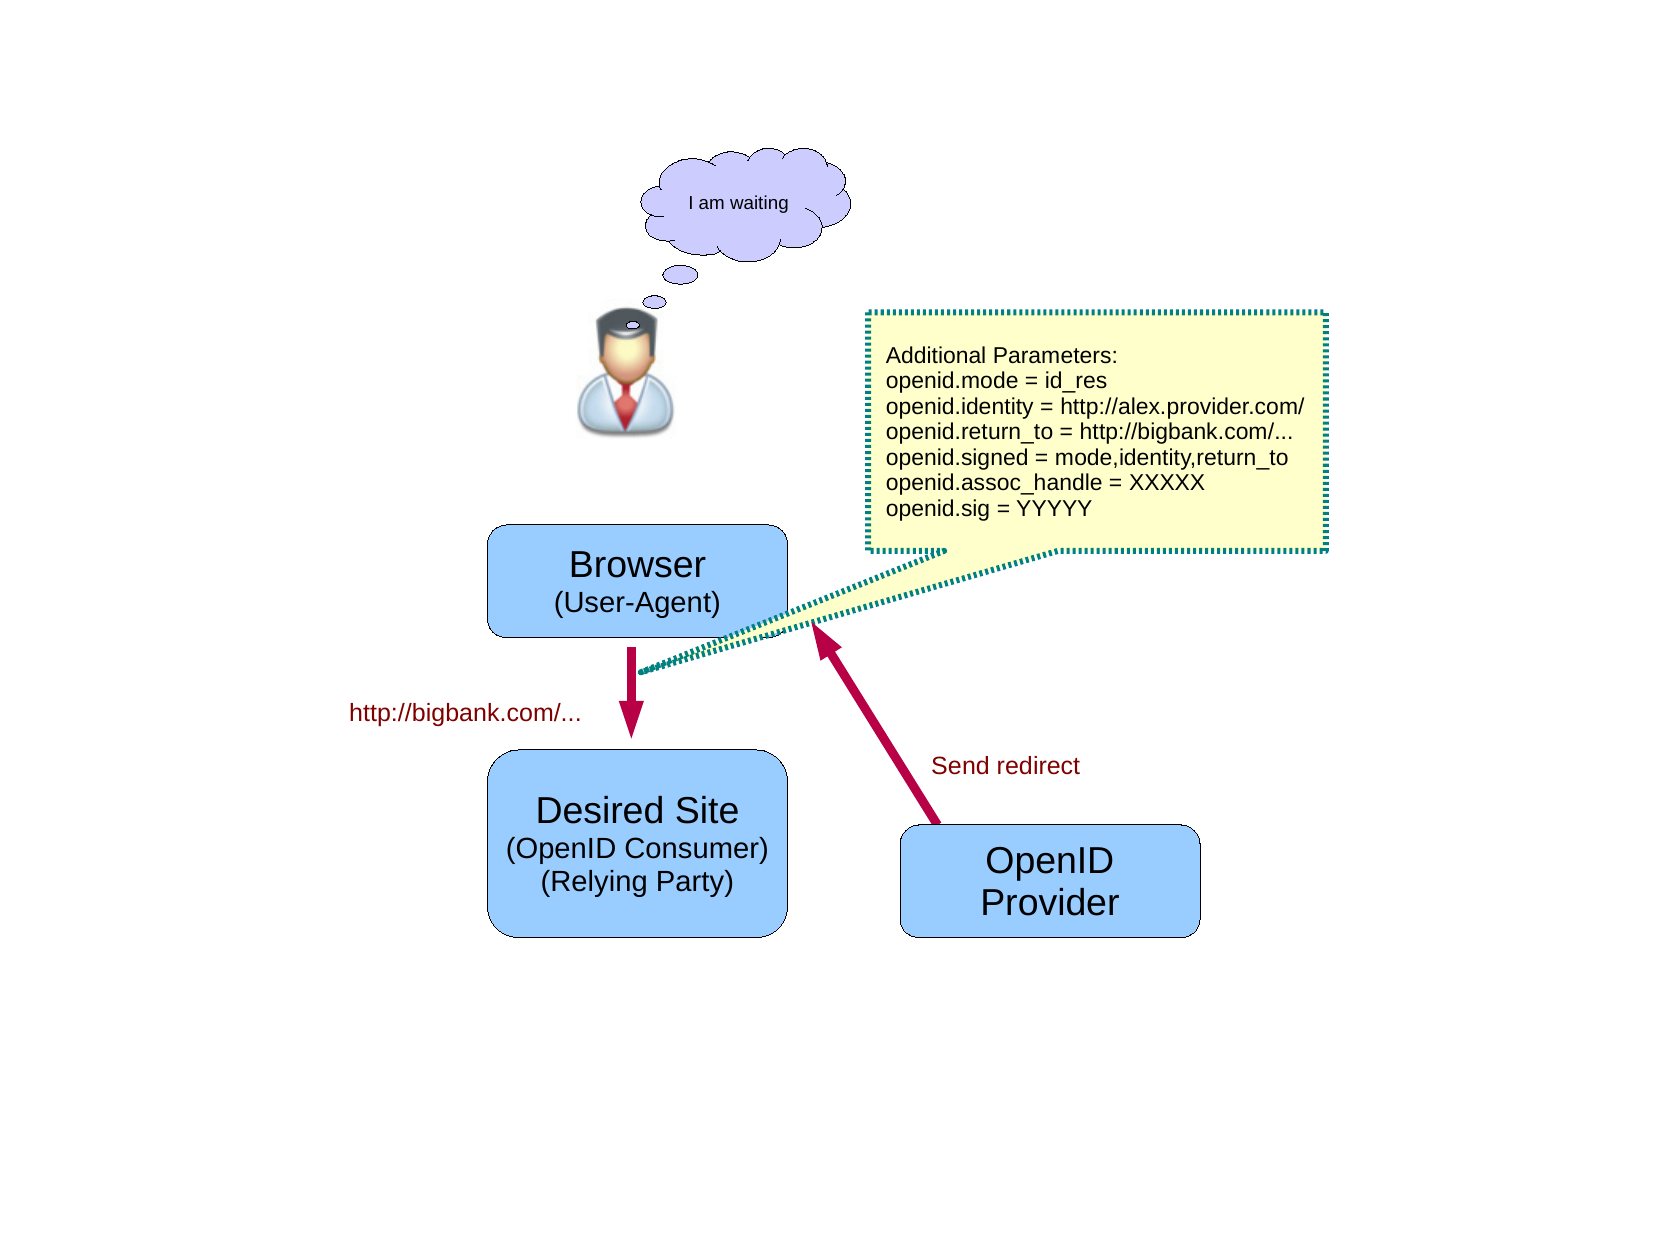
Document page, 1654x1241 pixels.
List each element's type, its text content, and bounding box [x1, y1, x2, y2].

text_box I am waiting [662, 265, 698, 285]
text_box I am waiting [642, 295, 667, 309]
picture [562, 299, 689, 446]
text_box Browser (User-Agent) [487, 524, 788, 638]
text_box OpenID Provider [900, 824, 1201, 938]
text_box Send redirect [916, 744, 1126, 788]
text_box I am waiting [640, 148, 851, 262]
text_box Desired Site (OpenID Consumer) (Relying Party) [487, 749, 788, 938]
text_box http://bigbank.com/... [334, 691, 607, 735]
text_box Additional Parameters: openid.mode = id_res openid.identity = http://alex.provider.com/ openid.return_to = http://bigbank.com/... openid.signed = mode,identity,return_to openid.assoc_handle = XXXXX openid.sig = YYYYY [640, 312, 1326, 673]
